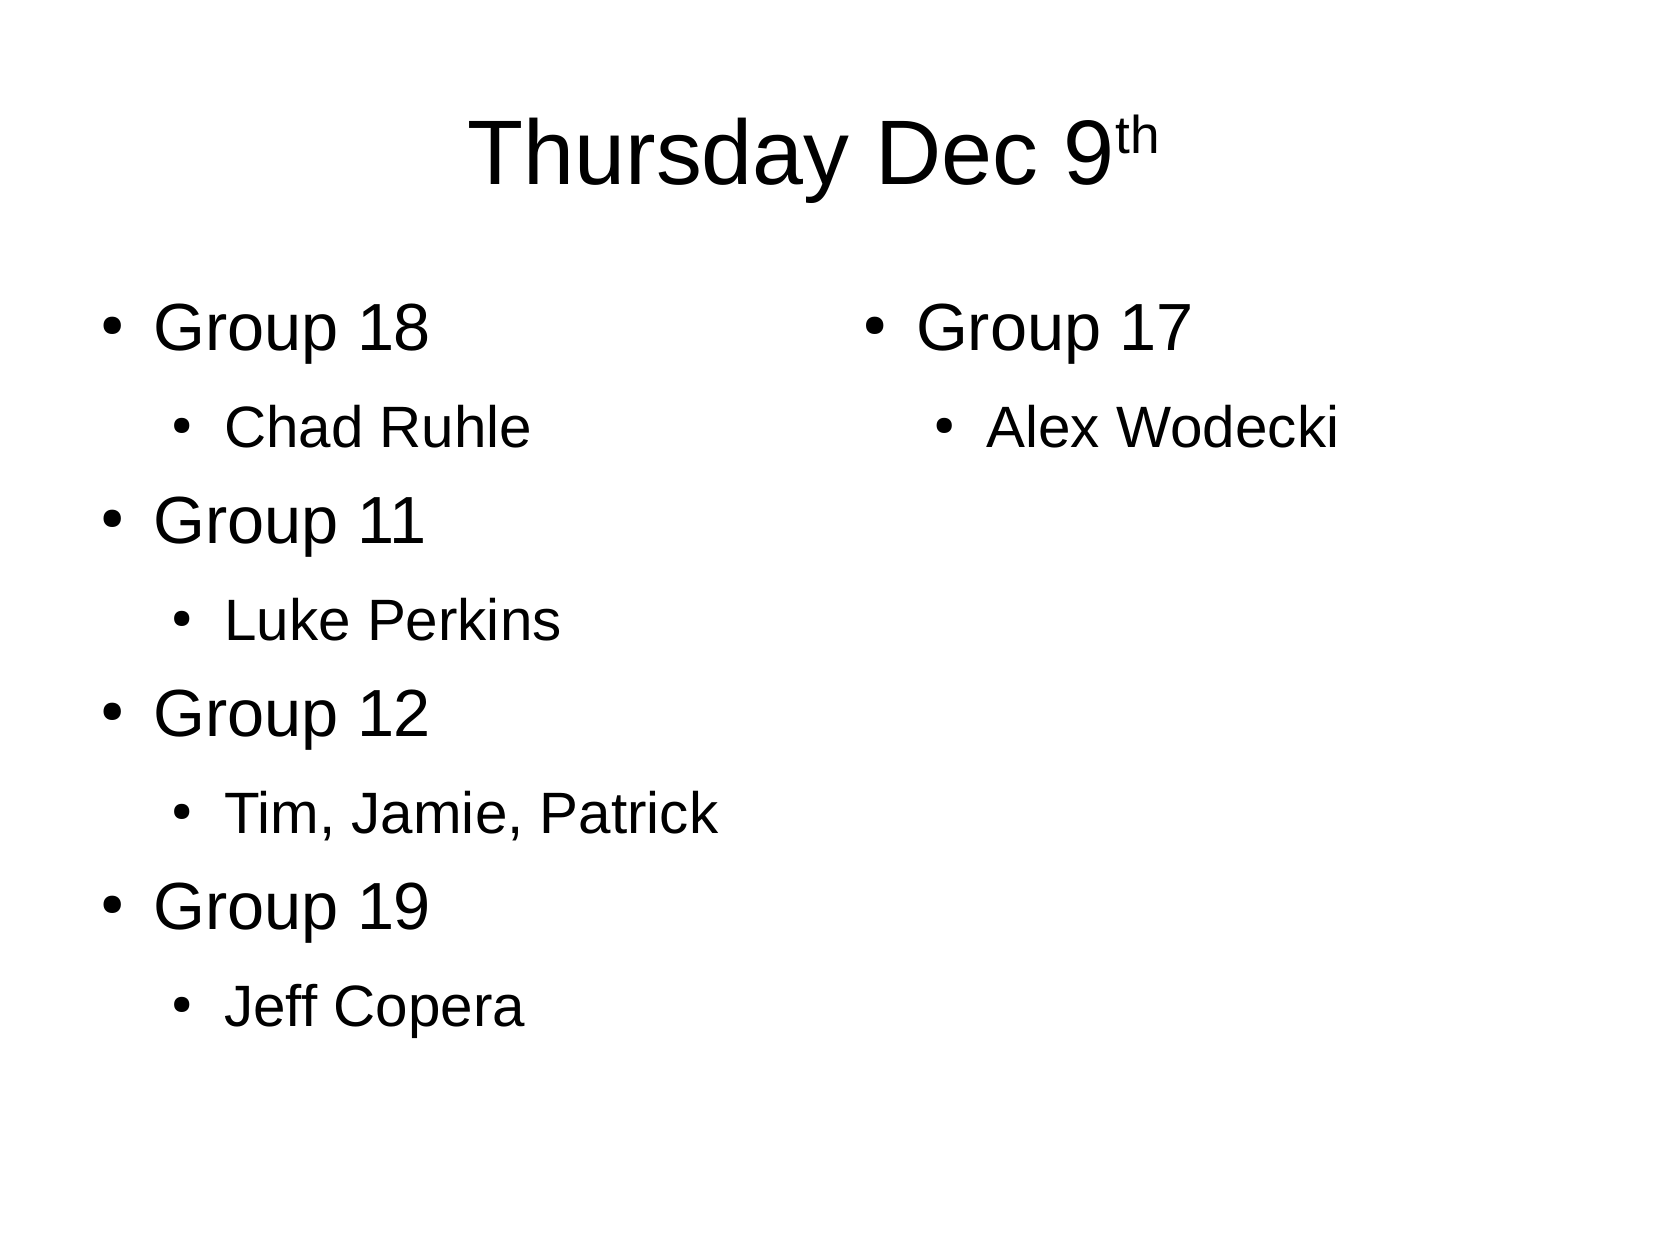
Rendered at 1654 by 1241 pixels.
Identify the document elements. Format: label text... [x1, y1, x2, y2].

title Thursday Dec 9th [82, 49, 1571, 257]
list Group 17 Alex Wodecki [845, 290, 1572, 1109]
list Group 18 Chad Ruhle Group 11 Luke Perkins Group 12 Tim, Jamie, Patrick Group 19 Jeff Copera [82, 290, 809, 1109]
